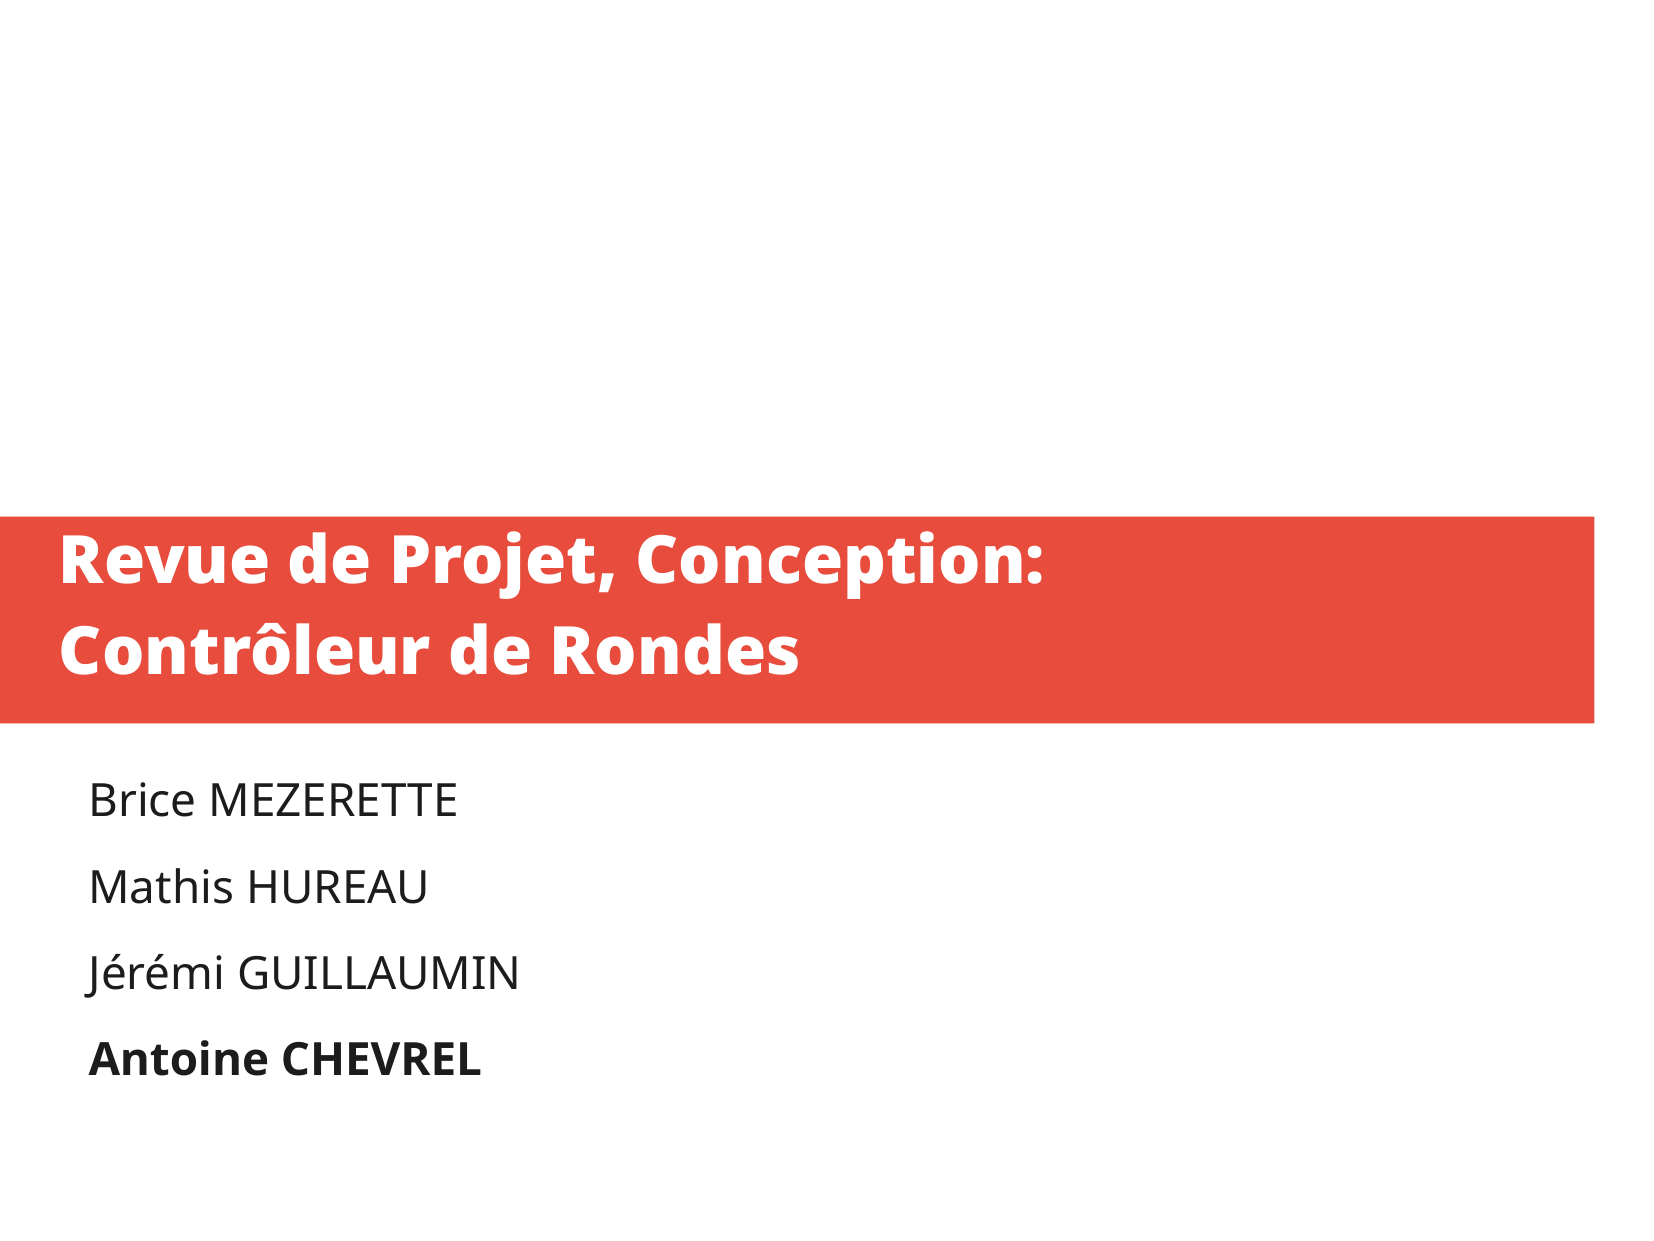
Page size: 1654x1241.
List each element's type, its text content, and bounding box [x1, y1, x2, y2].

subtitle Brice MEZERETTE Mathis HUREAU Jérémi GUILLAUMIN Antoine CHEVREL [88, 767, 1595, 1182]
title Revue de Projet, Conception: Contrôleur de Rondes [59, 546, 1595, 694]
